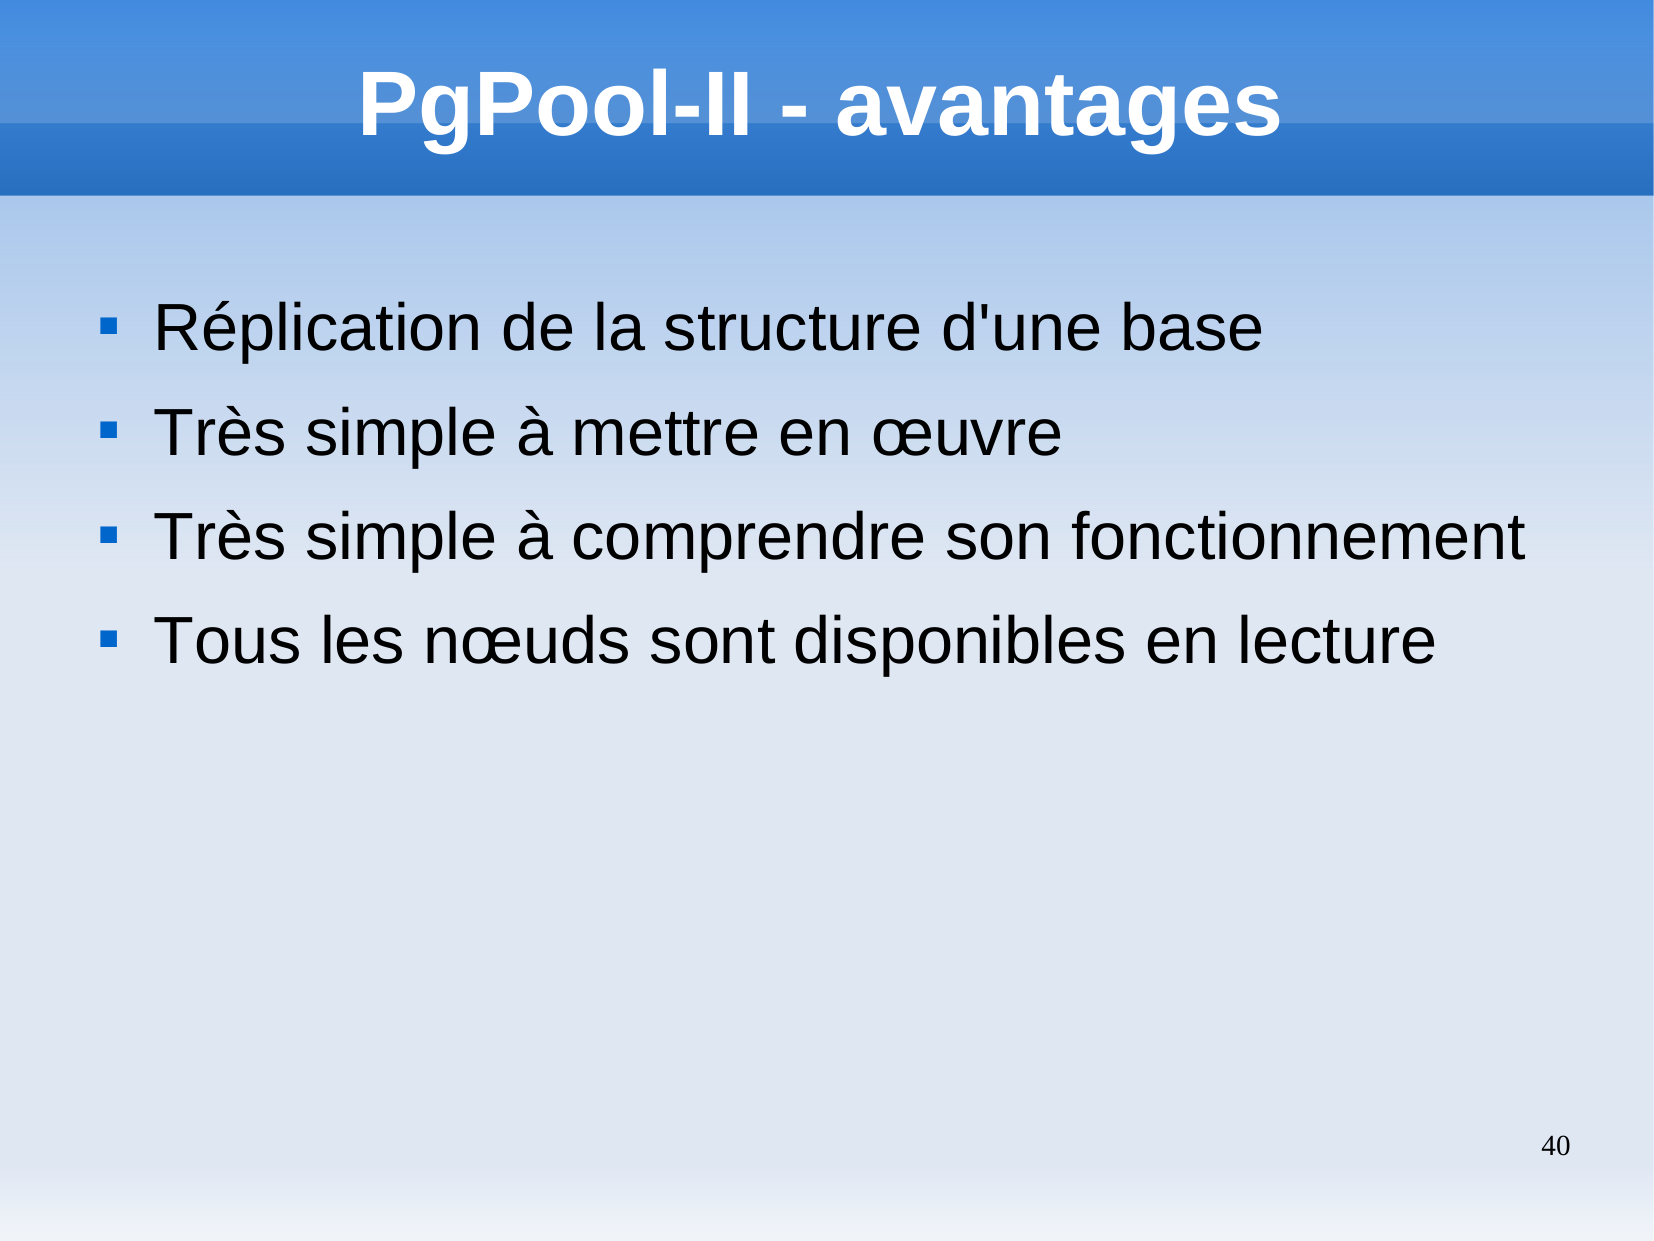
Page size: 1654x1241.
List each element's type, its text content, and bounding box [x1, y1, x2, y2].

title PgPool-II - avantages [76, 7, 1565, 200]
picture [0, 0, 1654, 1241]
list Réplication de la structure d'une base Très simple à mettre en œuvre Très simple à comprendre son fonctionnement Tous les nœuds sont disponibles en lecture [82, 290, 1571, 1094]
